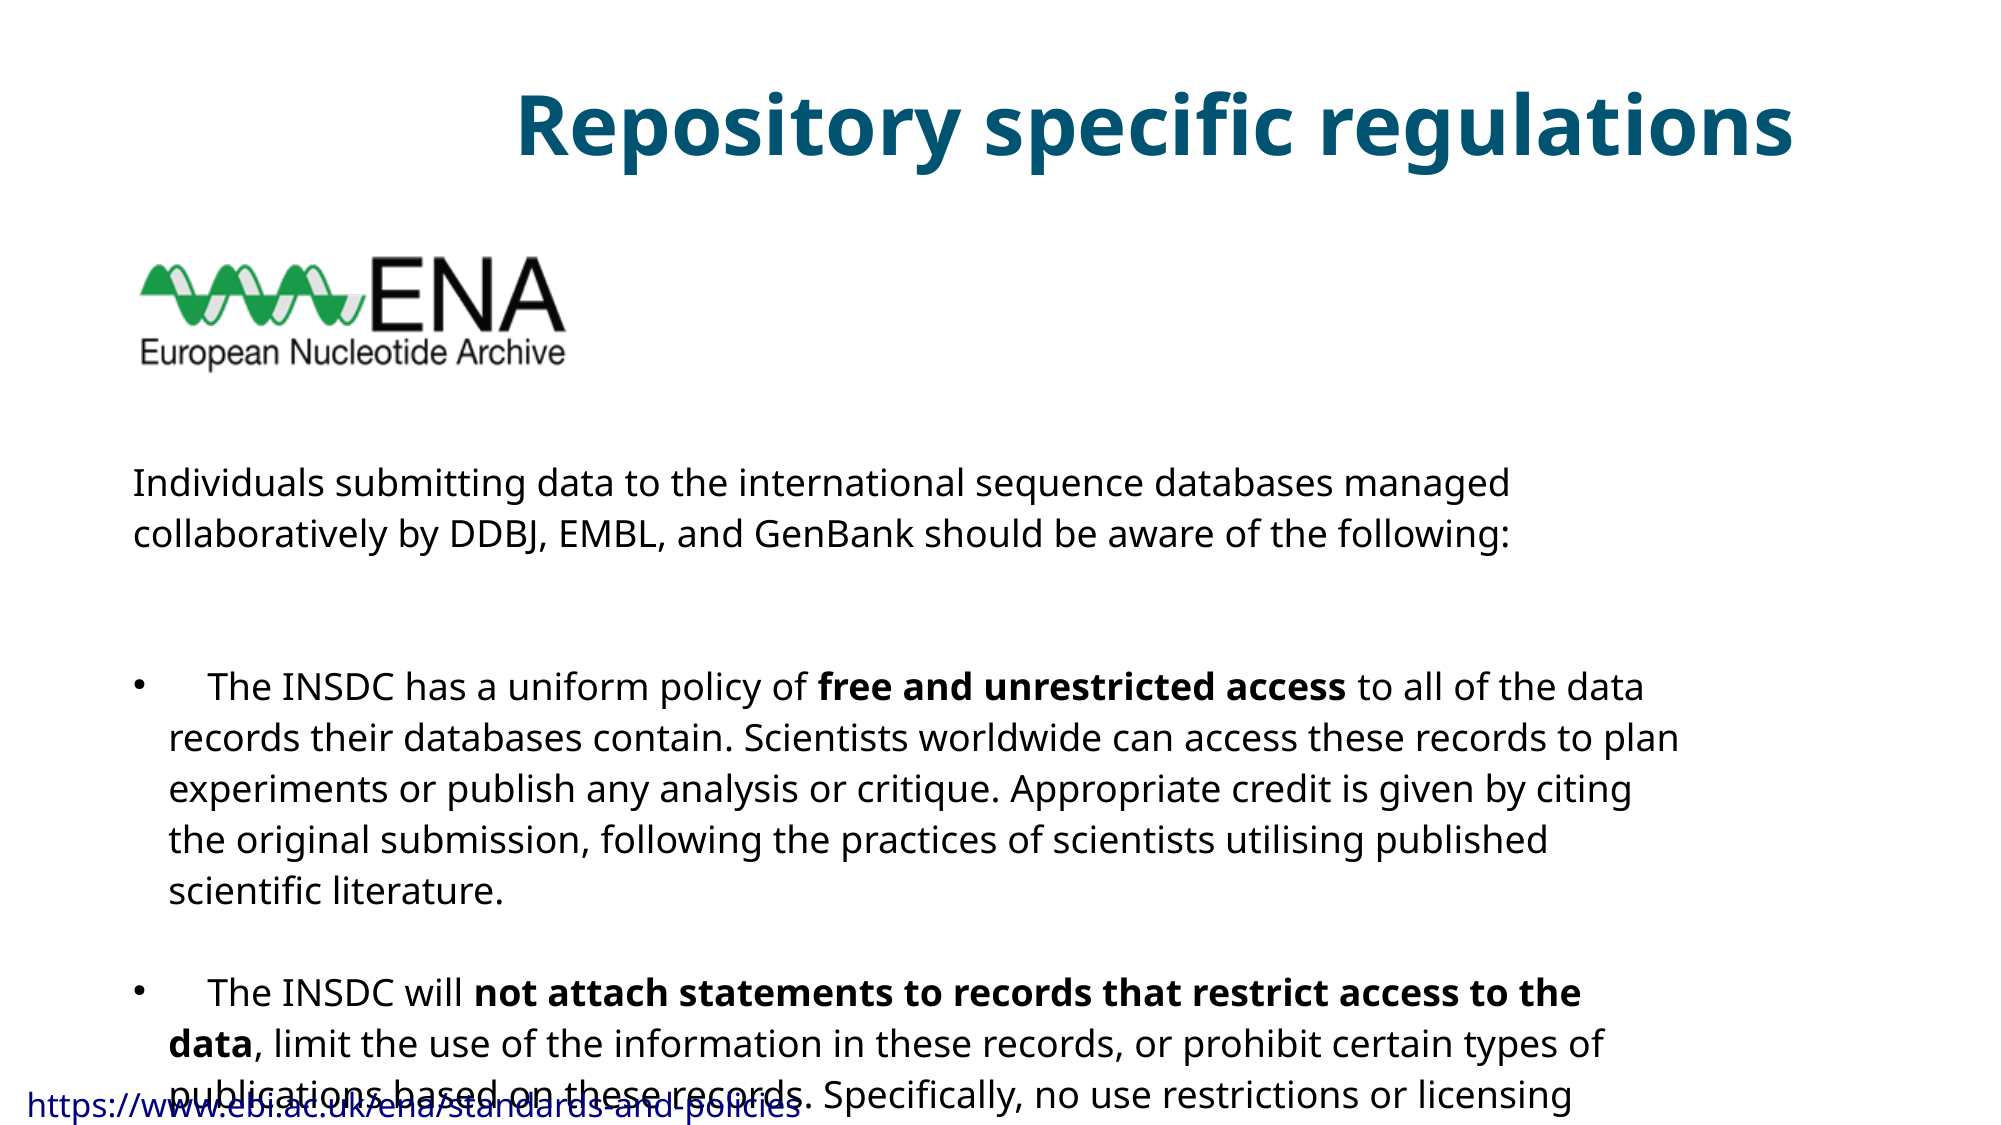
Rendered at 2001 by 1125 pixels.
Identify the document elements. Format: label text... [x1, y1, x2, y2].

text_box https://www.ebi.ac.uk/ena/standards-and-policies [11, 1074, 725, 1123]
text_box Repository specific regulations [499, 59, 1626, 212]
text_box Individuals submitting data to the international sequence databases managed collaboratively by DDBJ, EMBL, and GenBank should be aware of the following: The INSDC has a uniform policy of free and unrestricted access to all of the data records their databases contain. Scientists worldwide can access these records to plan experiments or publish any analysis or critique. Appropriate credit is given by citing the original submission, following the practices of scientists utilising published scientific literature. The INSDC will not attach statements to records that restrict access to the data, limit the use of the information in these records, or prohibit certain types of publications based on these records. Specifically, no use restrictions or licensing requirements will be included in any sequence data records, and no restrictions or licensing fees will be placed on the redistribution or use of the database by any party. ... [118, 397, 1701, 1051]
picture [129, 249, 580, 378]
